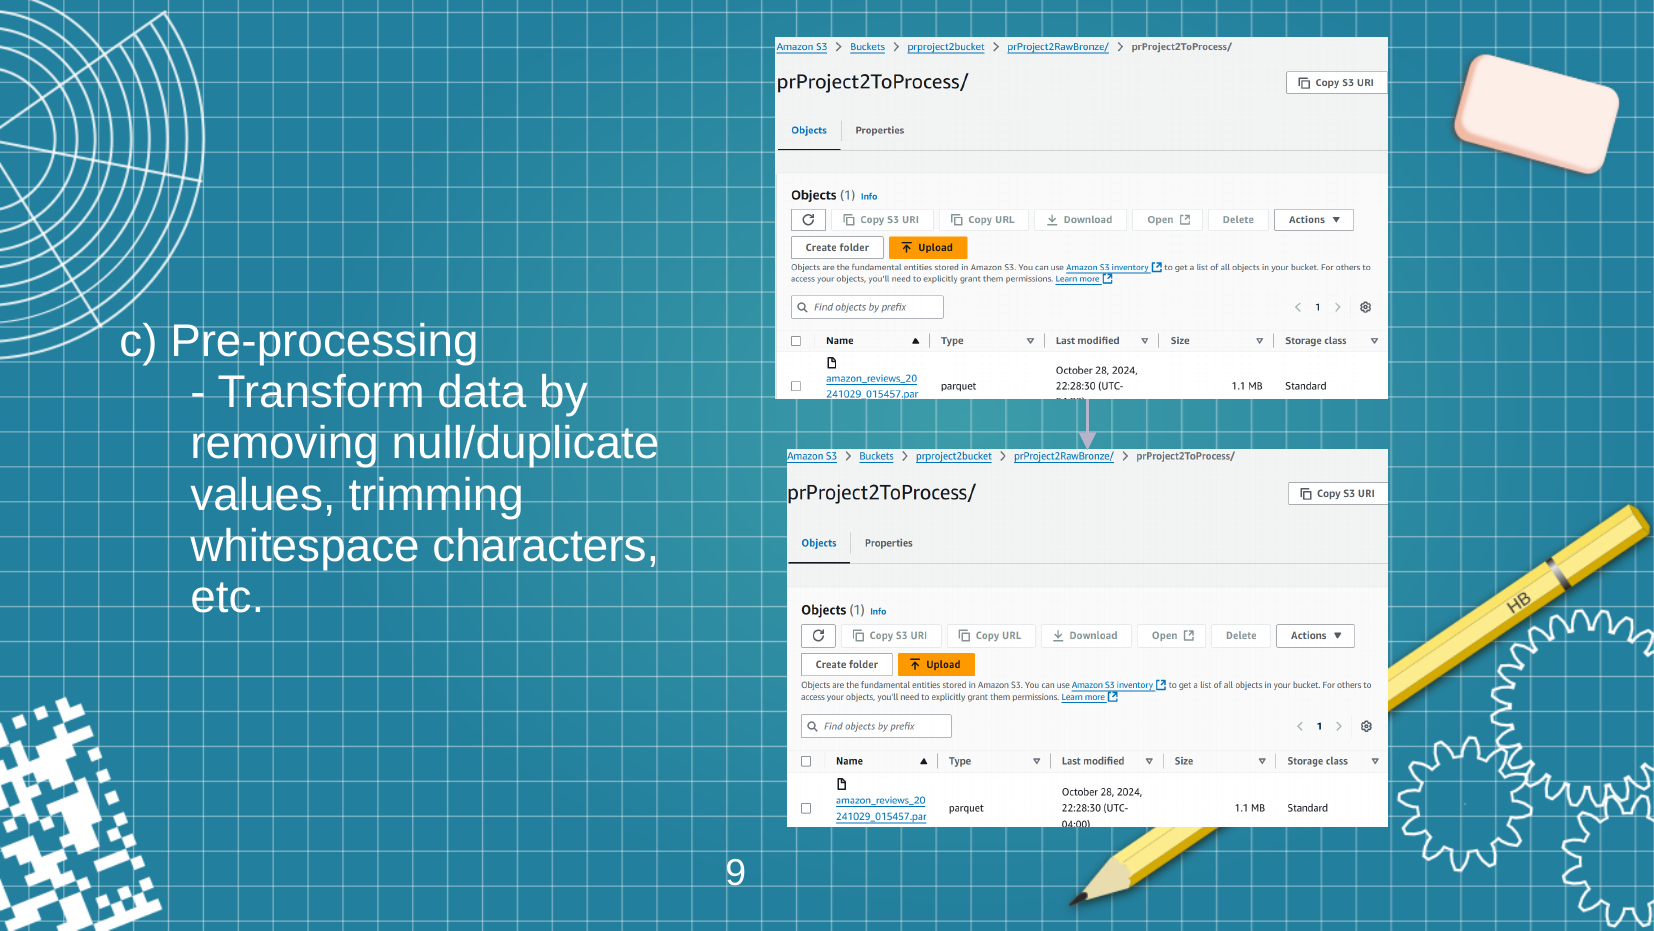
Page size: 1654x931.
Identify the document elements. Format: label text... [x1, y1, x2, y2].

text_box c) Pre-processing - Transform data by removing null/duplicate values, trimming whitespace characters, etc. [104, 307, 751, 638]
text_box <number> [608, 844, 863, 901]
picture [0, 0, 1654, 931]
